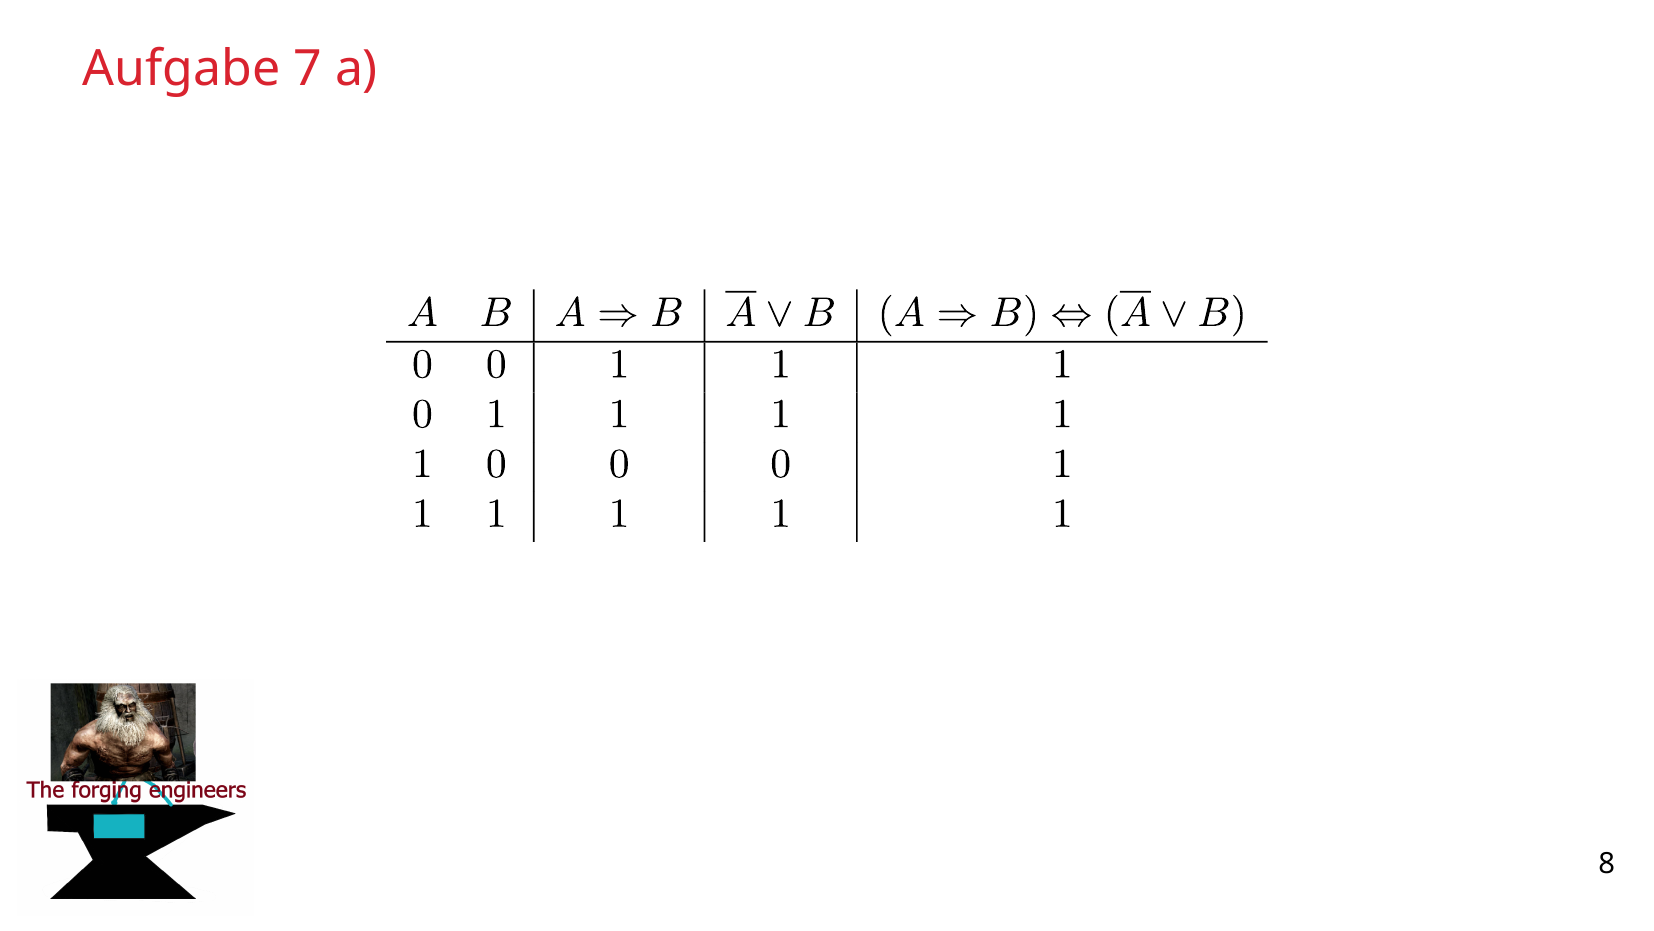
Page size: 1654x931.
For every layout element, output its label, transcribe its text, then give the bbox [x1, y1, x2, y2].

picture [17, 679, 254, 916]
picture [384, 287, 1270, 544]
title Aufgabe 7 a) [82, 37, 1571, 95]
